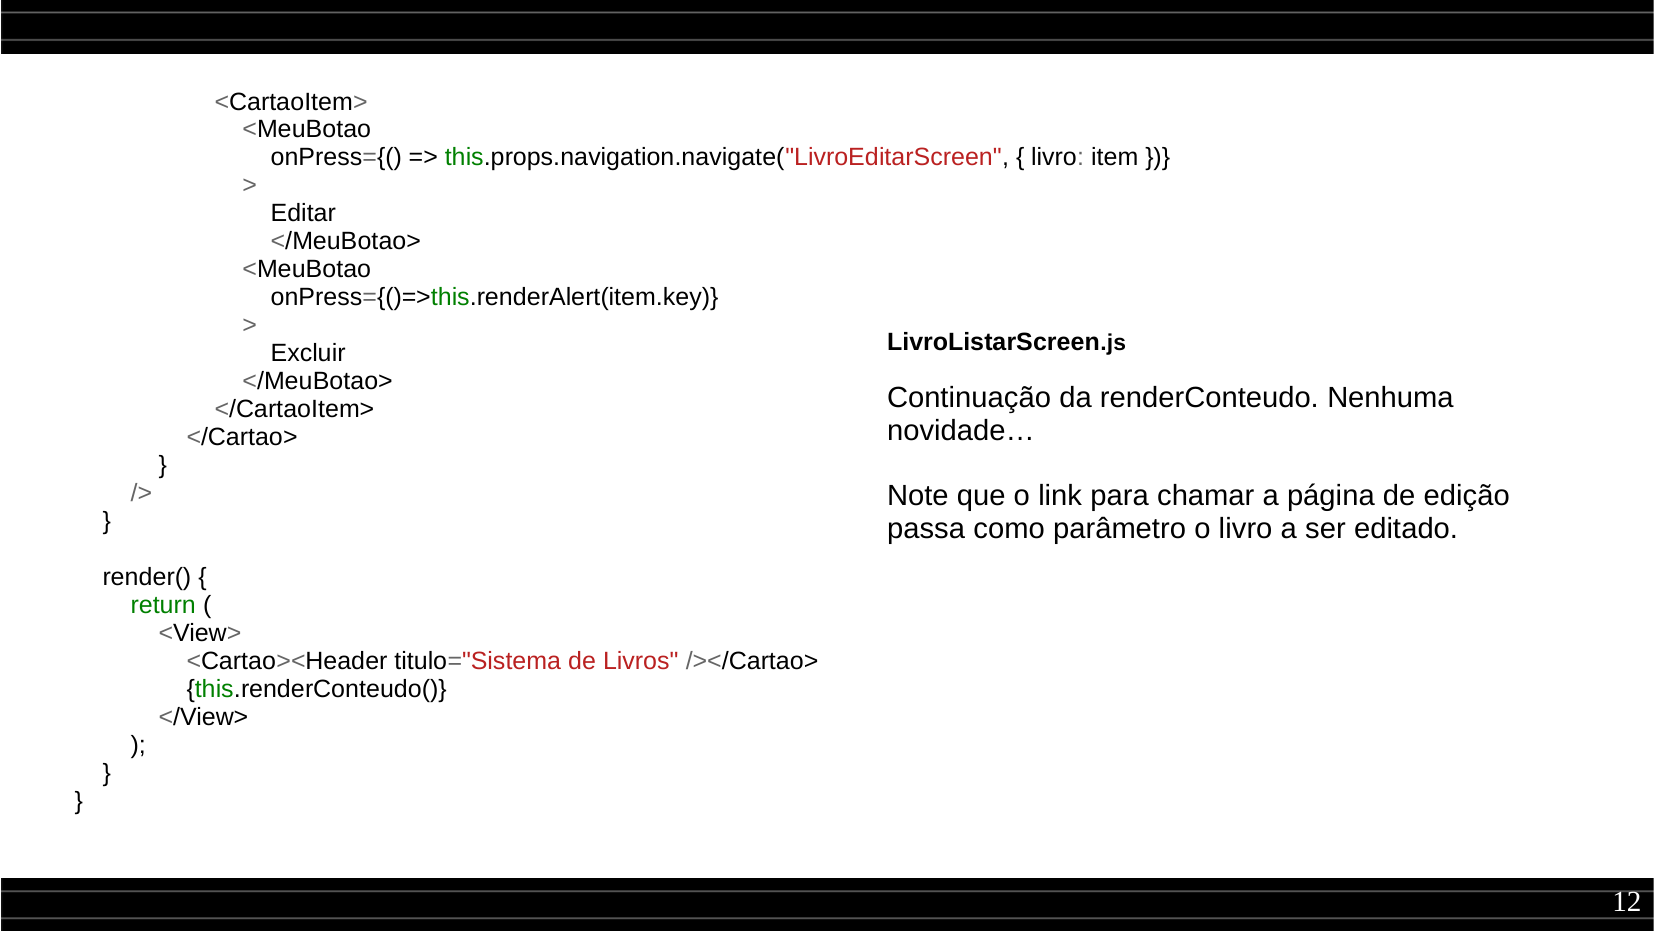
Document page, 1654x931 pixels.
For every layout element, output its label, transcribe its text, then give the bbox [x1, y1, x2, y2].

picture [1, 0, 1654, 54]
text_box LivroListarScreen.js Continuação da renderConteudo. Nenhuma novidade… Note que o link para chamar a página de edição passa como parâmetro o livro a ser editado. [872, 319, 1536, 591]
text_box <CartaoItem> <MeuBotao onPress={() => this.props.navigation.navigate("LivroEditarScreen", { livro: item })} > Editar </MeuBotao> <MeuBotao onPress={()=>this.renderAlert(item.key)} > Excluir </MeuBotao> </CartaoItem> </Cartao> } /> } render() { return ( <View> <Cartao><Header titulo="Sistema de Livros" /></Cartao> {this.renderConteudo()} </View> ); } } [59, 79, 1378, 851]
picture [1, 878, 1654, 931]
